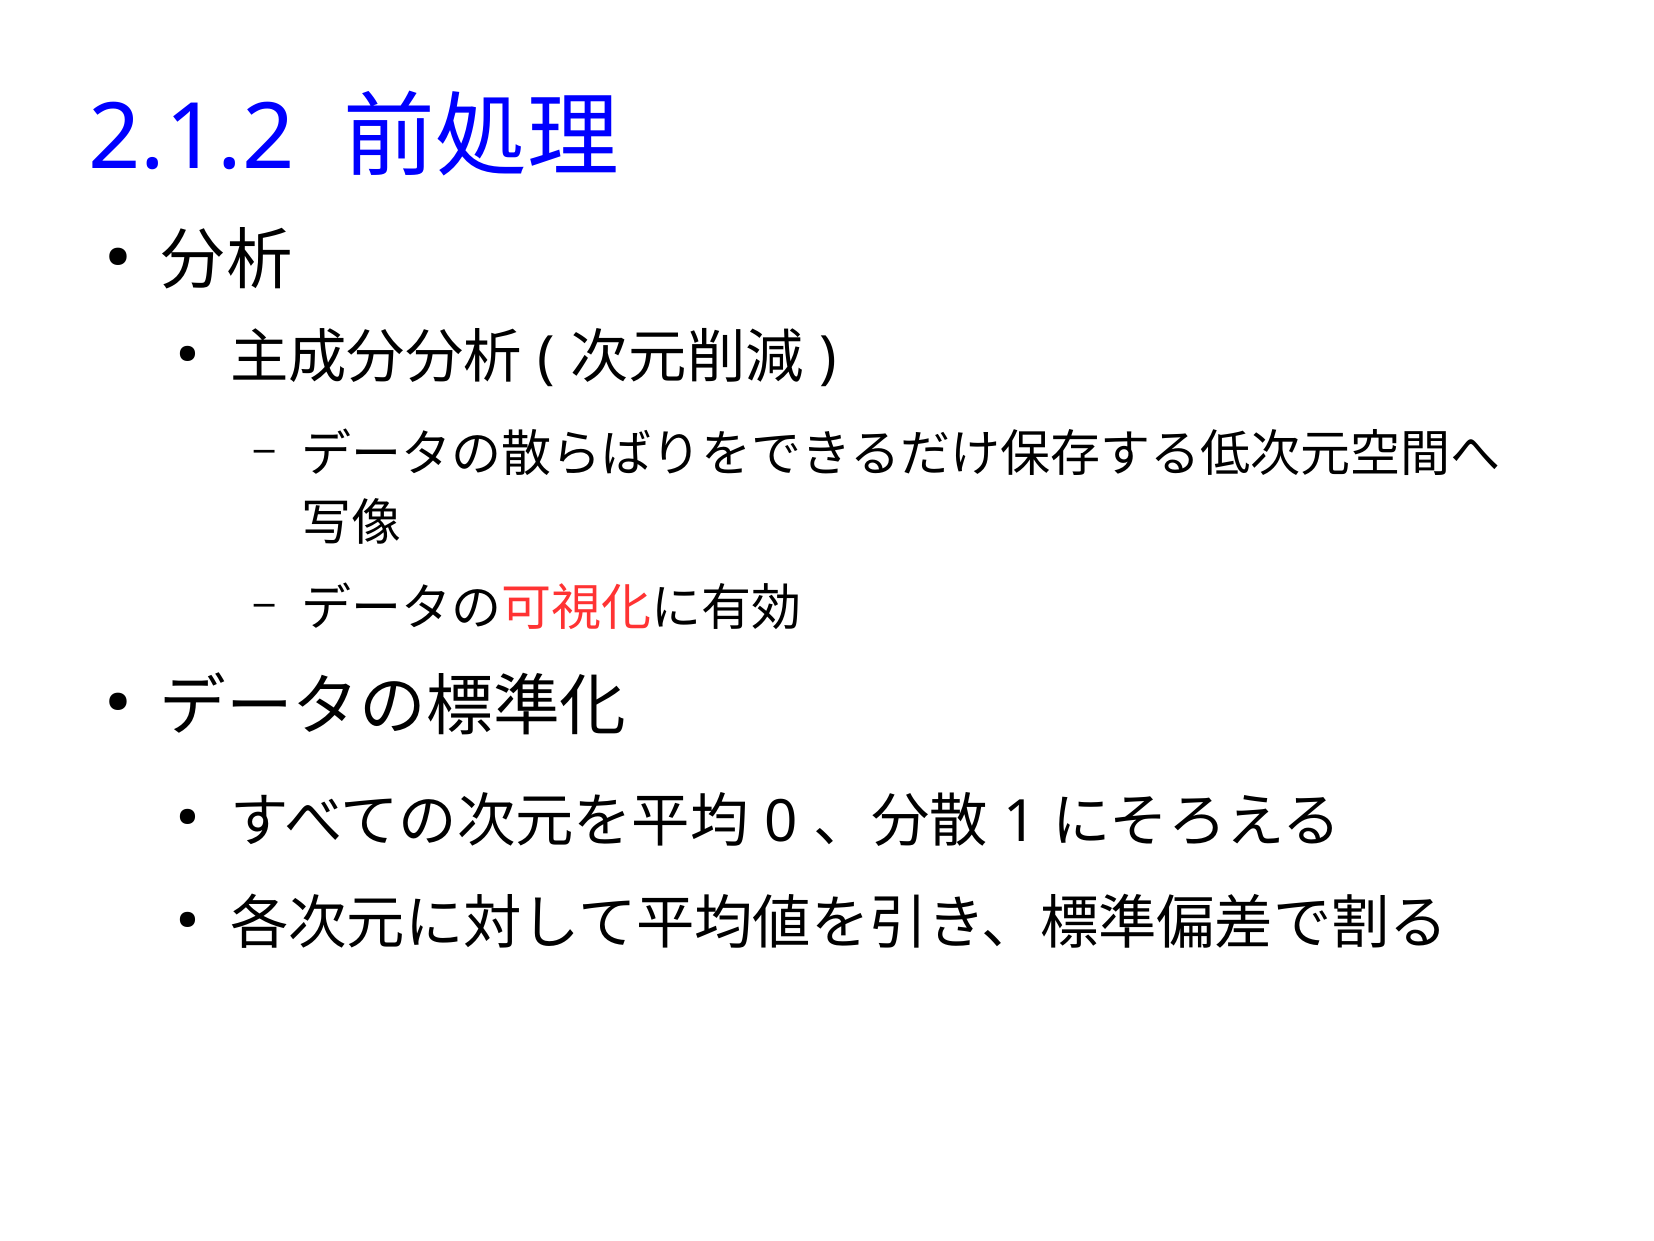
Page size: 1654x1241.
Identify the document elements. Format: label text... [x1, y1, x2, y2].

list 分析 主成分分析(次元削減) データの散らばりをできるだけ保存する低次元空間へ 写像 データの可視化に有効 データの標準化 すべての次元を平均0、分散1にそろえる 各次元に対して平均値を引き、標準偏差で割る [88, 212, 1565, 1025]
title 2.1.2 前処理 [88, 58, 1577, 207]
